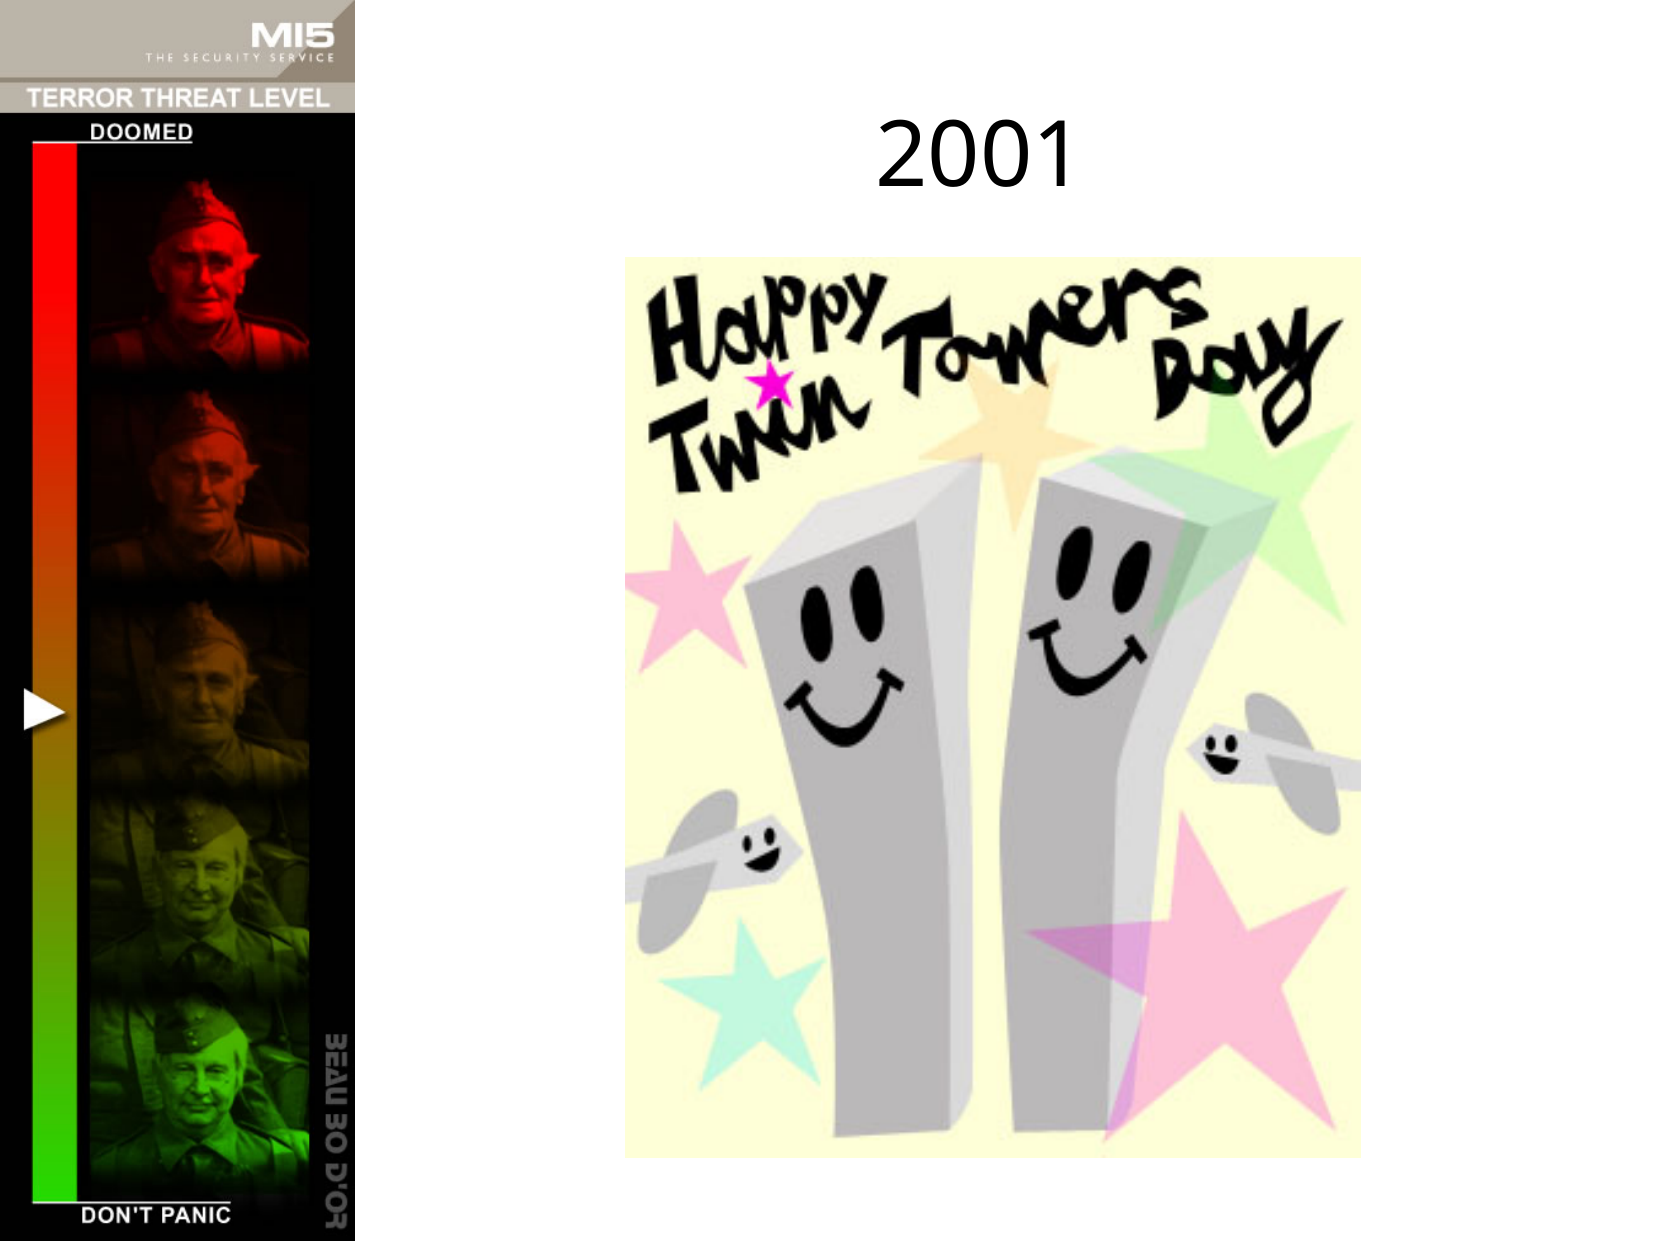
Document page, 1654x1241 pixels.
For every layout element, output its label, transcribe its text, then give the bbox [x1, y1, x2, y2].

picture [625, 257, 1361, 1158]
picture [0, 0, 355, 1241]
text_box 2001 [236, 47, 1654, 255]
